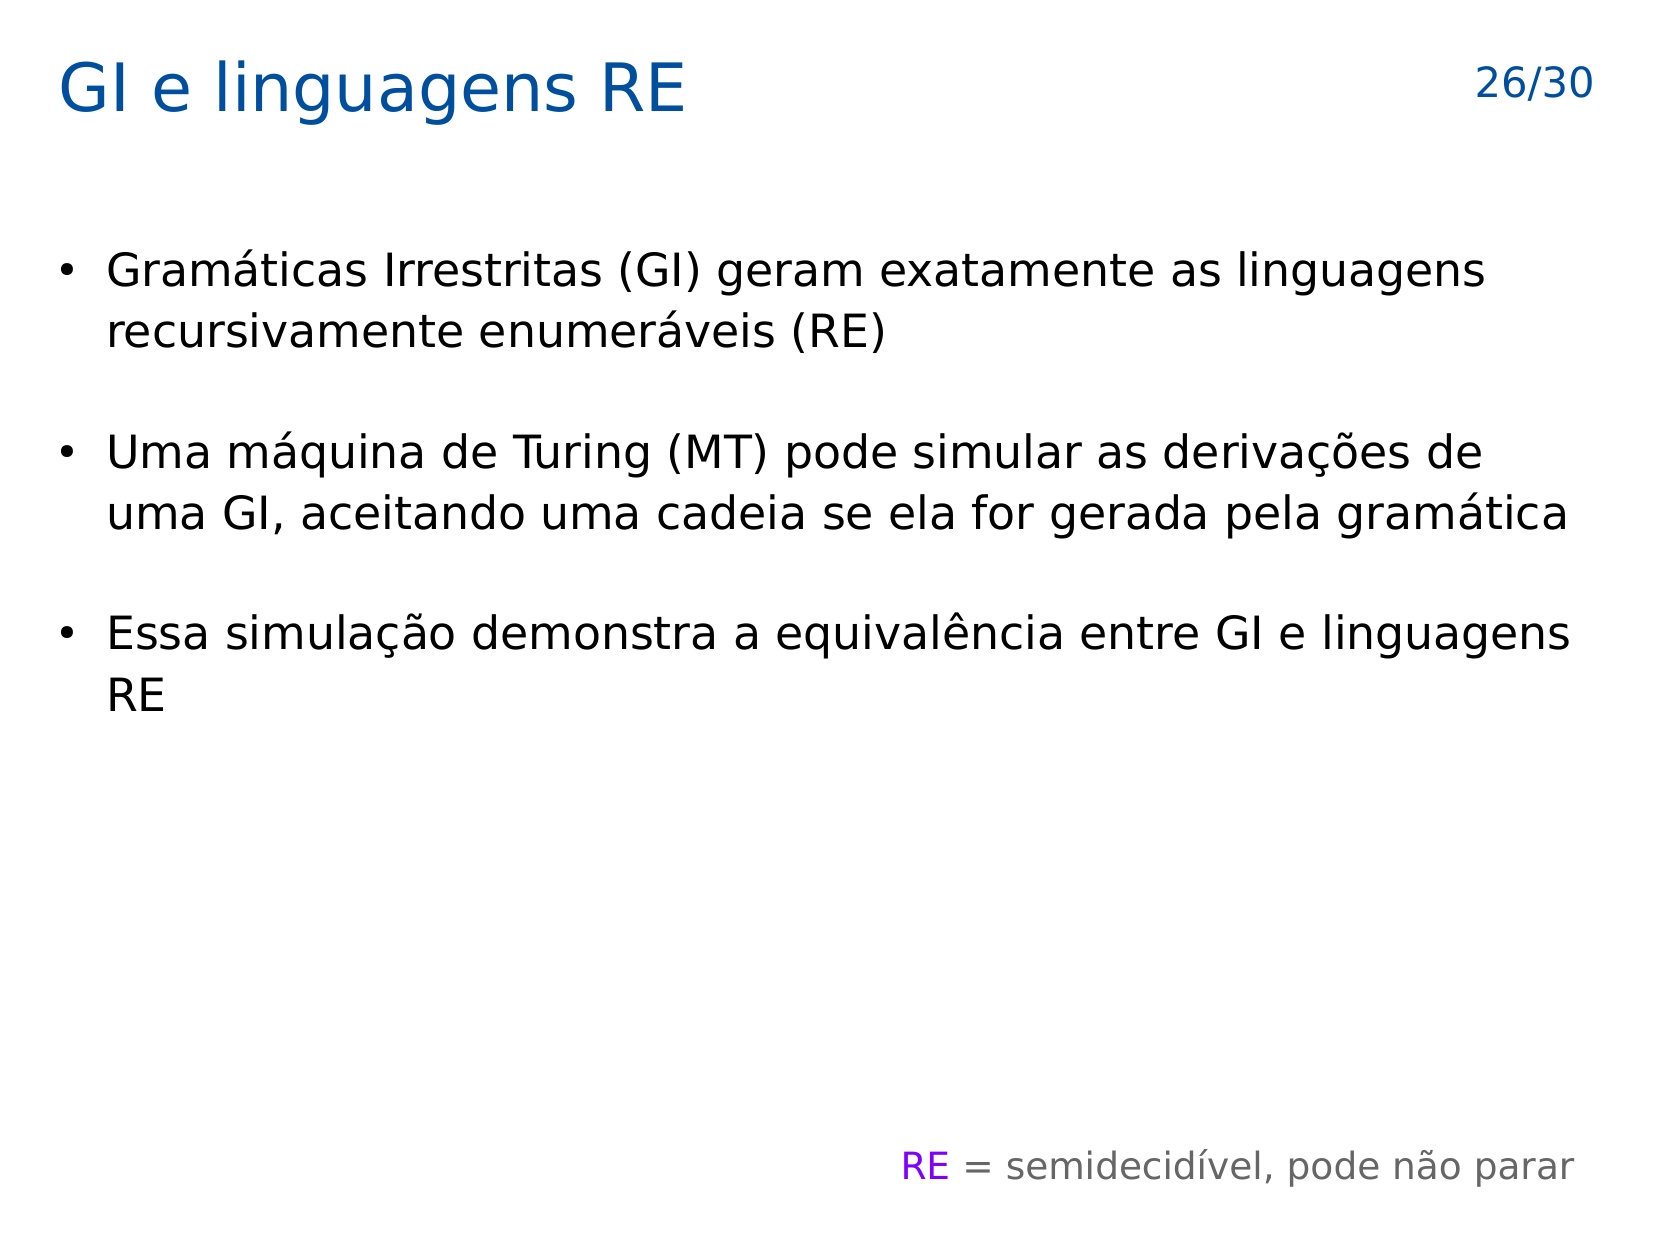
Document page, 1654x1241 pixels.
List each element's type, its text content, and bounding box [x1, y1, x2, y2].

title GI e linguagens RE [59, 10, 1625, 167]
list Gramáticas Irrestritas (GI) geram exatamente as linguagens recursivamente enumeráveis (RE) Uma máquina de Turing (MT) pode simular as derivações de uma GI, aceitando uma cadeia se ela for gerada pela gramática Essa simulação demonstra a equivalência entre GI e linguagens RE [59, 236, 1595, 1182]
text_box RE = semidecidível, pode não parar [885, 1137, 1595, 1196]
